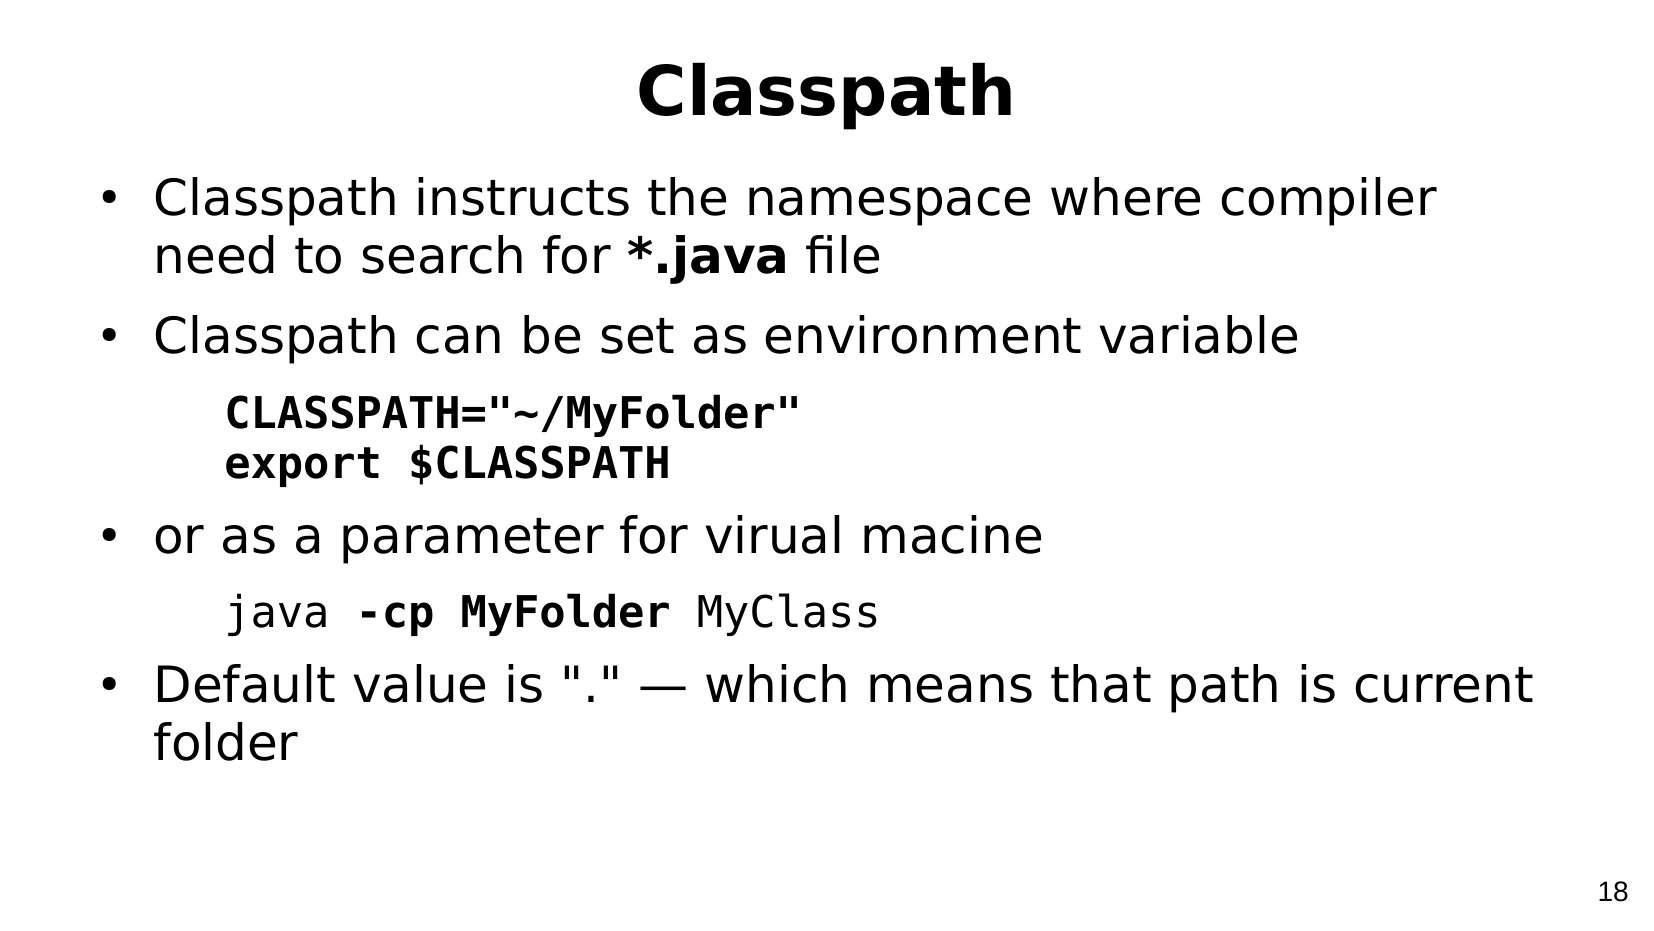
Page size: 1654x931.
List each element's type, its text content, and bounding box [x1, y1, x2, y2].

list Classpath instructs the namespace where compiler need to search for *.java file Classpath can be set as environment variable CLASSPATH="~/MyFolder" export $CLASSPATH or as a parameter for virual macine java -cp MyFolder MyClass Default value is "." — which means that path is current folder [82, 168, 1538, 889]
title Classpath [82, 37, 1571, 147]
